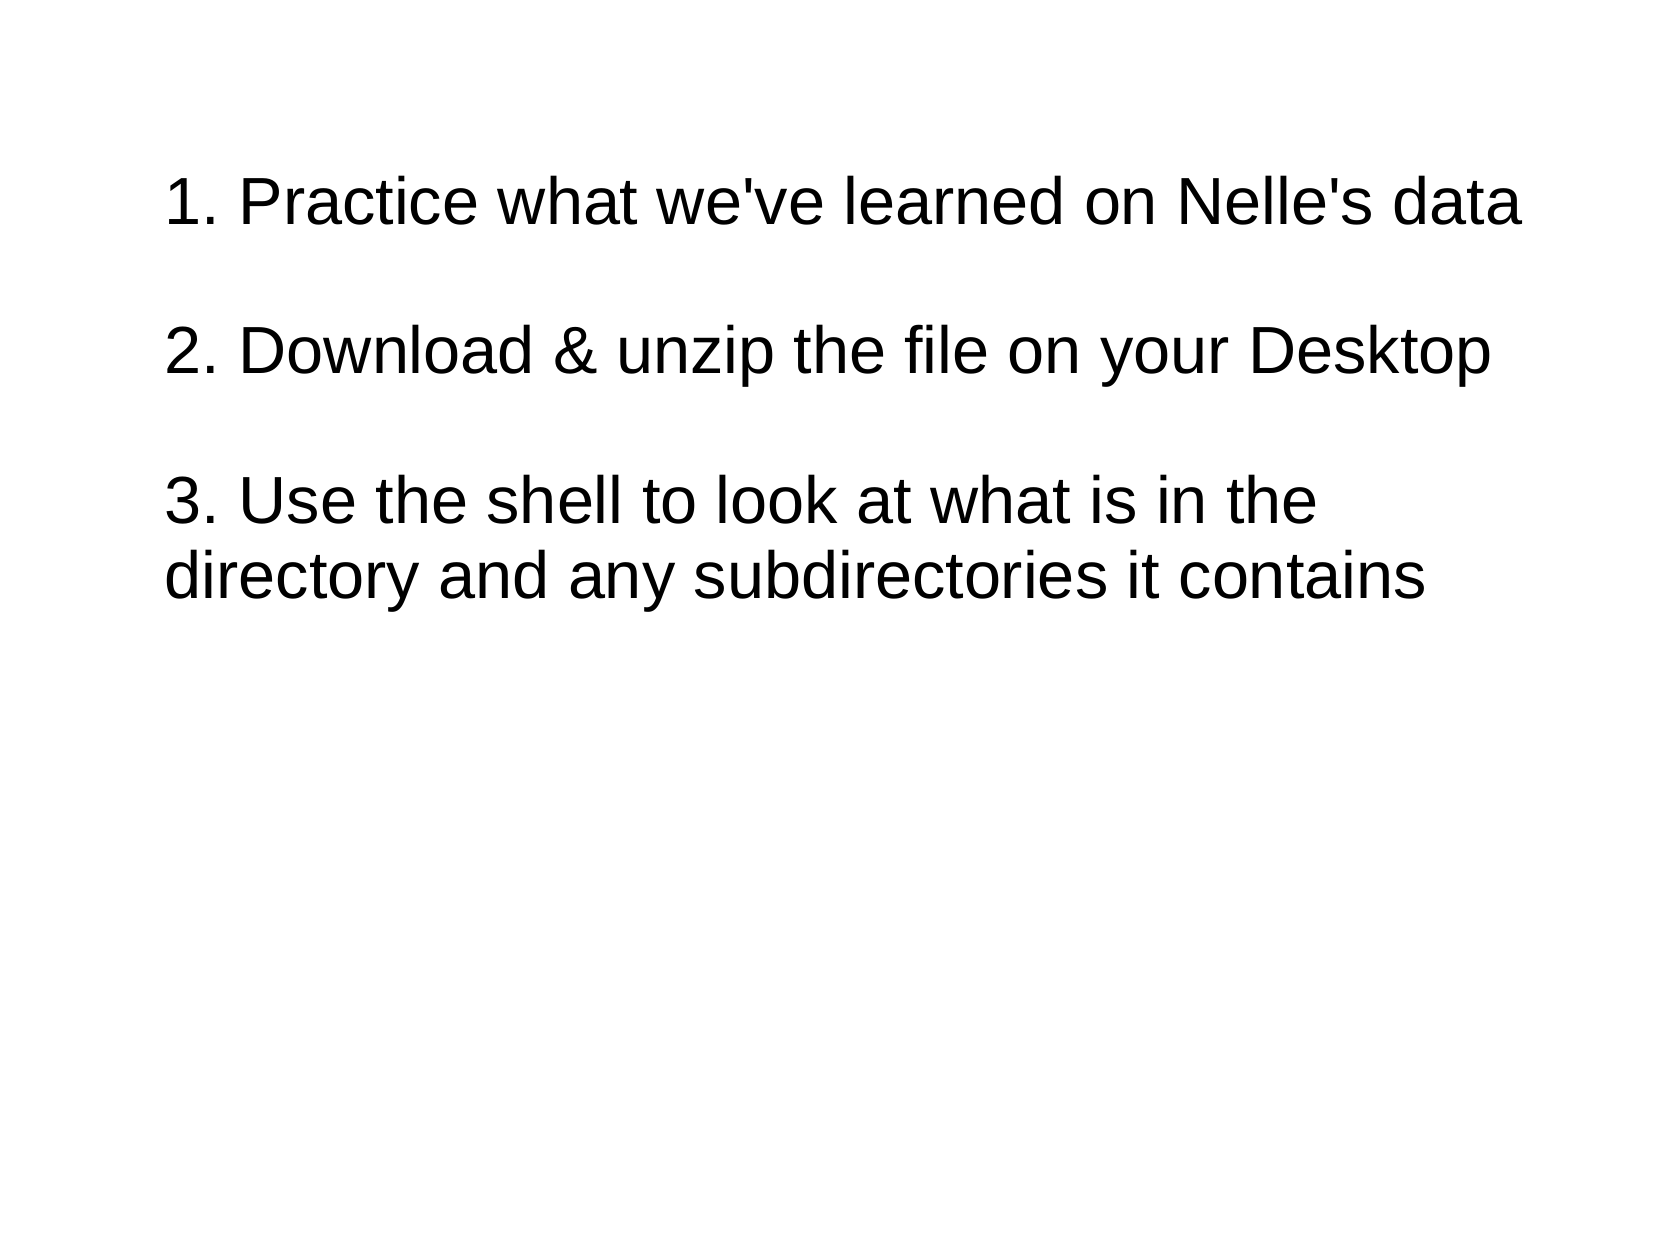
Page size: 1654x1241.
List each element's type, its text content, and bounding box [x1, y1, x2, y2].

text_box 1. Practice what we've learned on Nelle's data 2. Download & unzip the file on your Desktop 3. Use the shell to look at what is in the directory and any subdirectories it contains [150, 156, 1561, 620]
